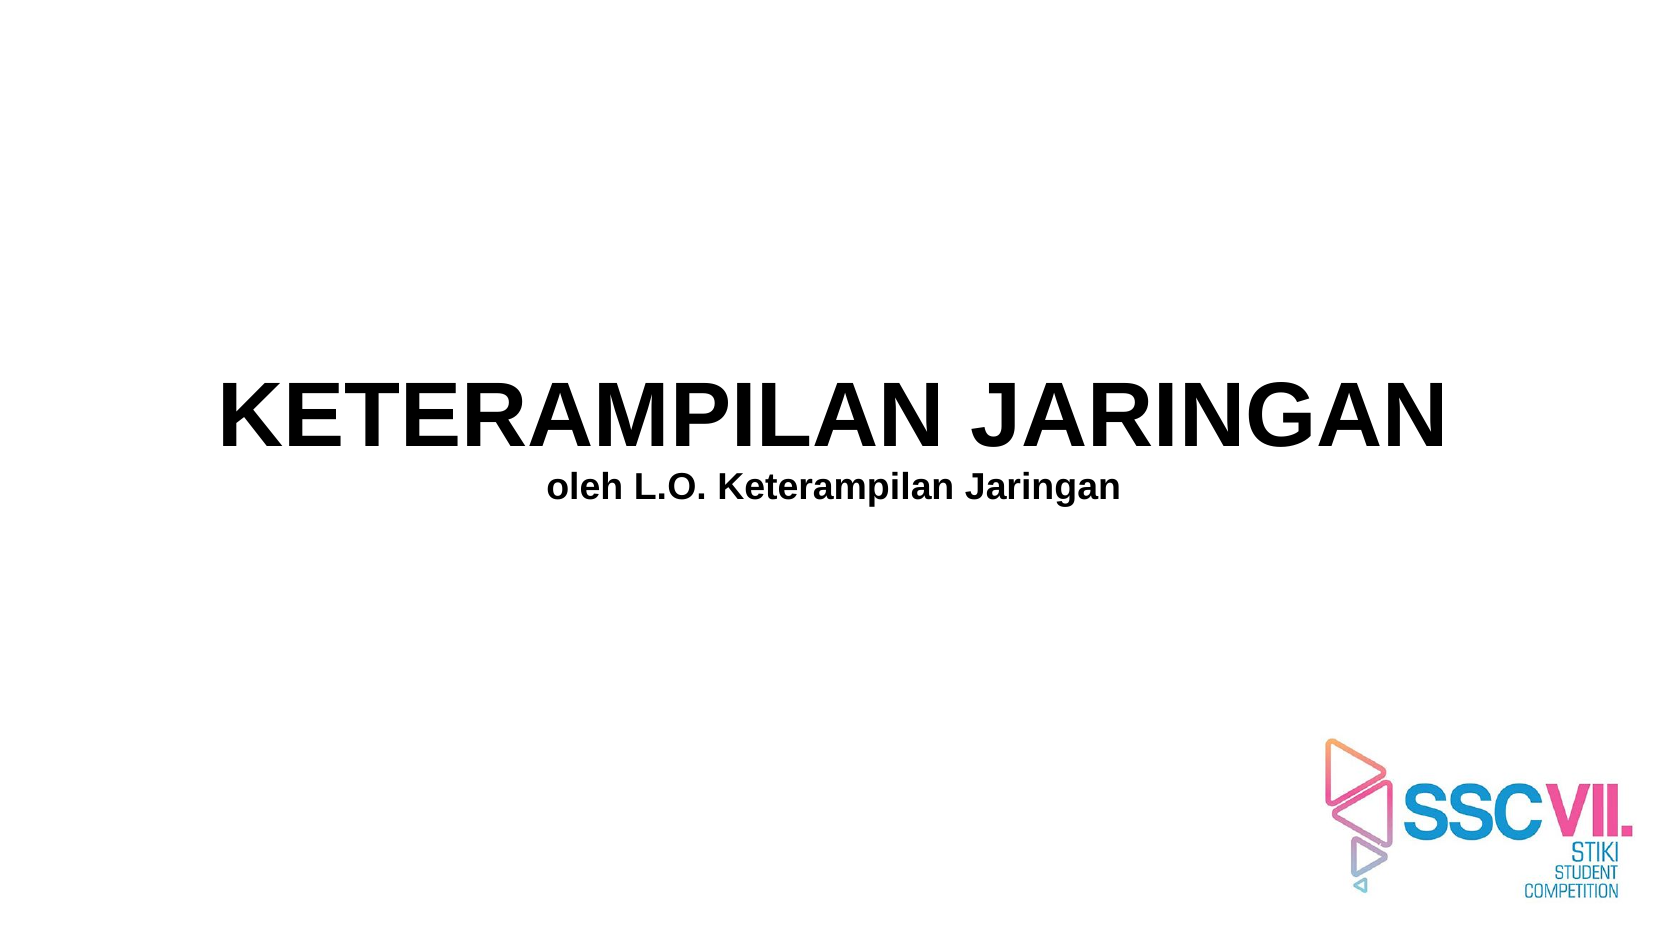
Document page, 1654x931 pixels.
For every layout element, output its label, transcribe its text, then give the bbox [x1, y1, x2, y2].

picture [1320, 729, 1637, 906]
title KETERAMPILAN JARINGAN oleh L.O. Keterampilan Jaringan [90, 357, 1579, 514]
